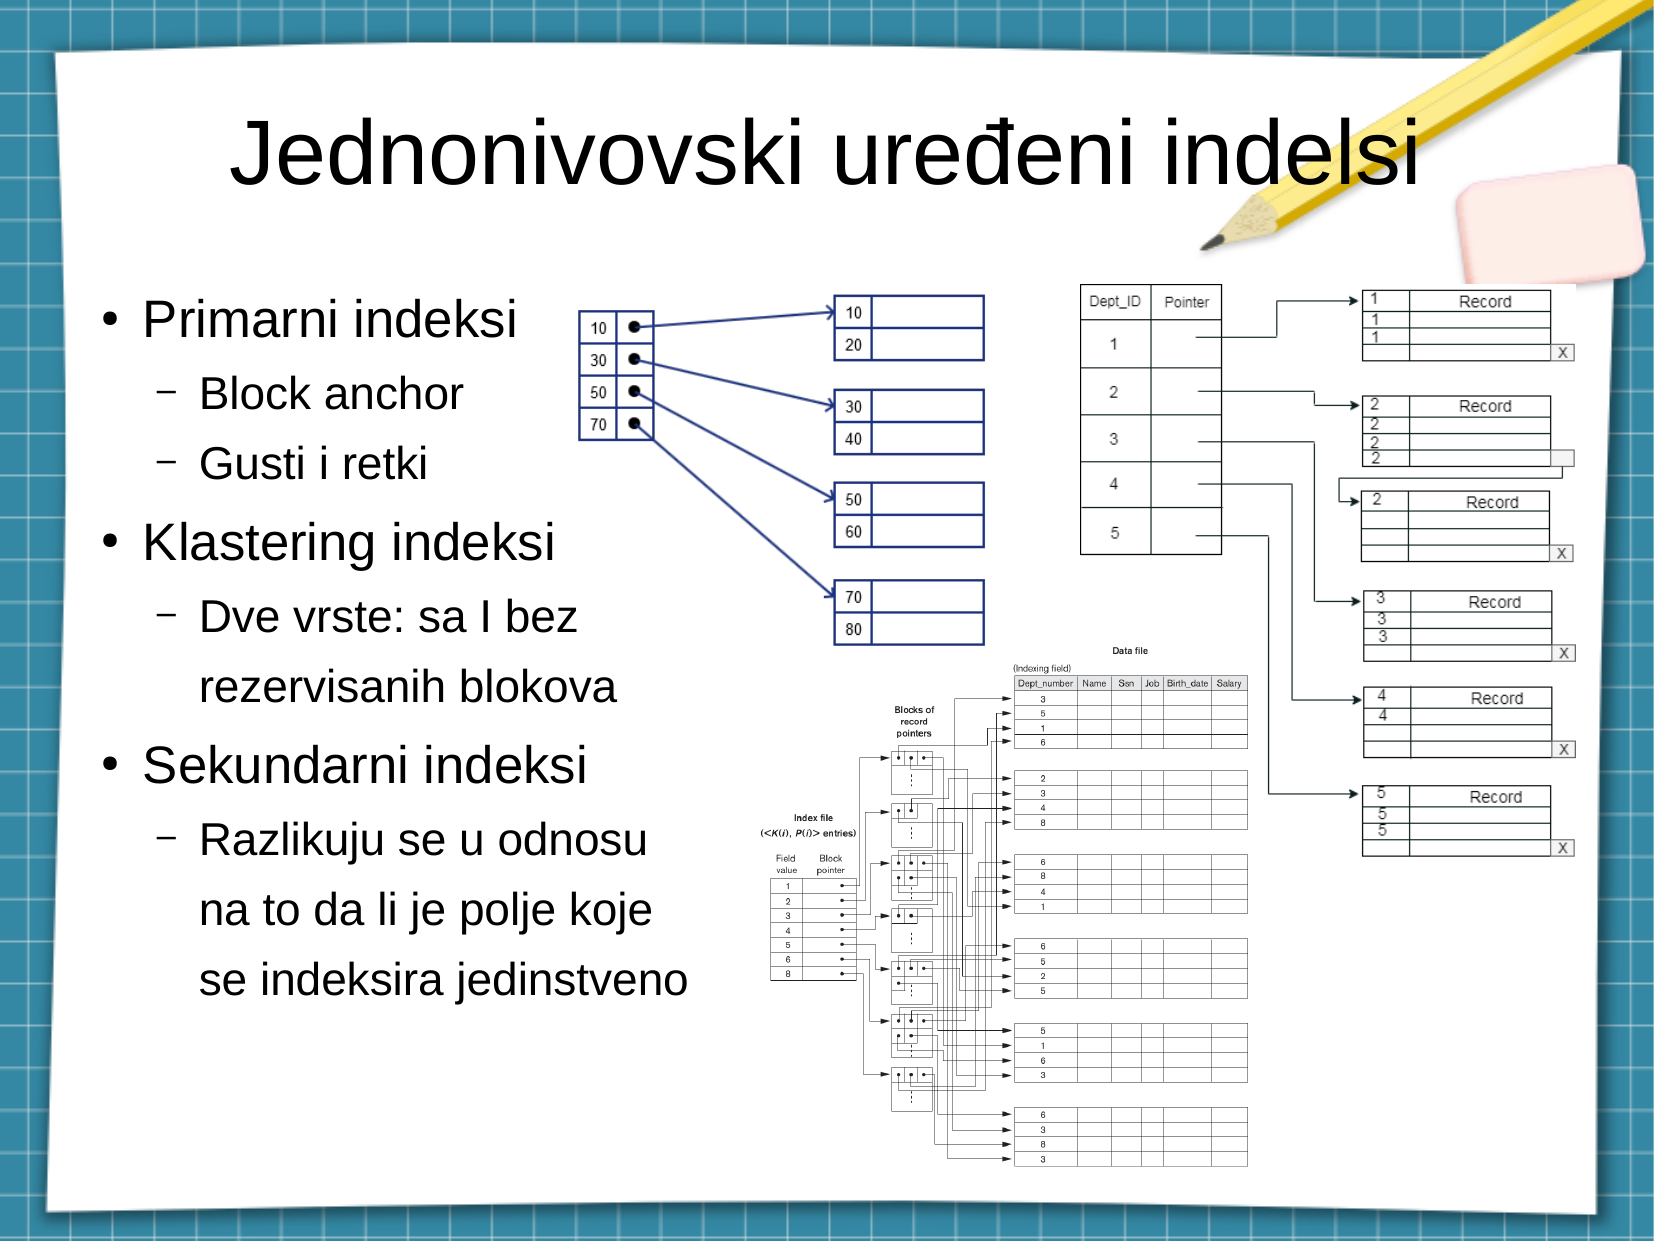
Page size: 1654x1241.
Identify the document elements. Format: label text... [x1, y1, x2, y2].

title Jednonivovski uređeni indelsi [82, 49, 1571, 257]
list Primarni indeksi Block anchor Gusti i retki Klastering indeksi Dve vrste: sa I bez rezervisanih blokova Sekundarni indeksi Razlikuju se u odnosu na to da li je polje koje se indeksira jedinstveno [86, 290, 1576, 1010]
picture [0, 0, 1654, 1241]
